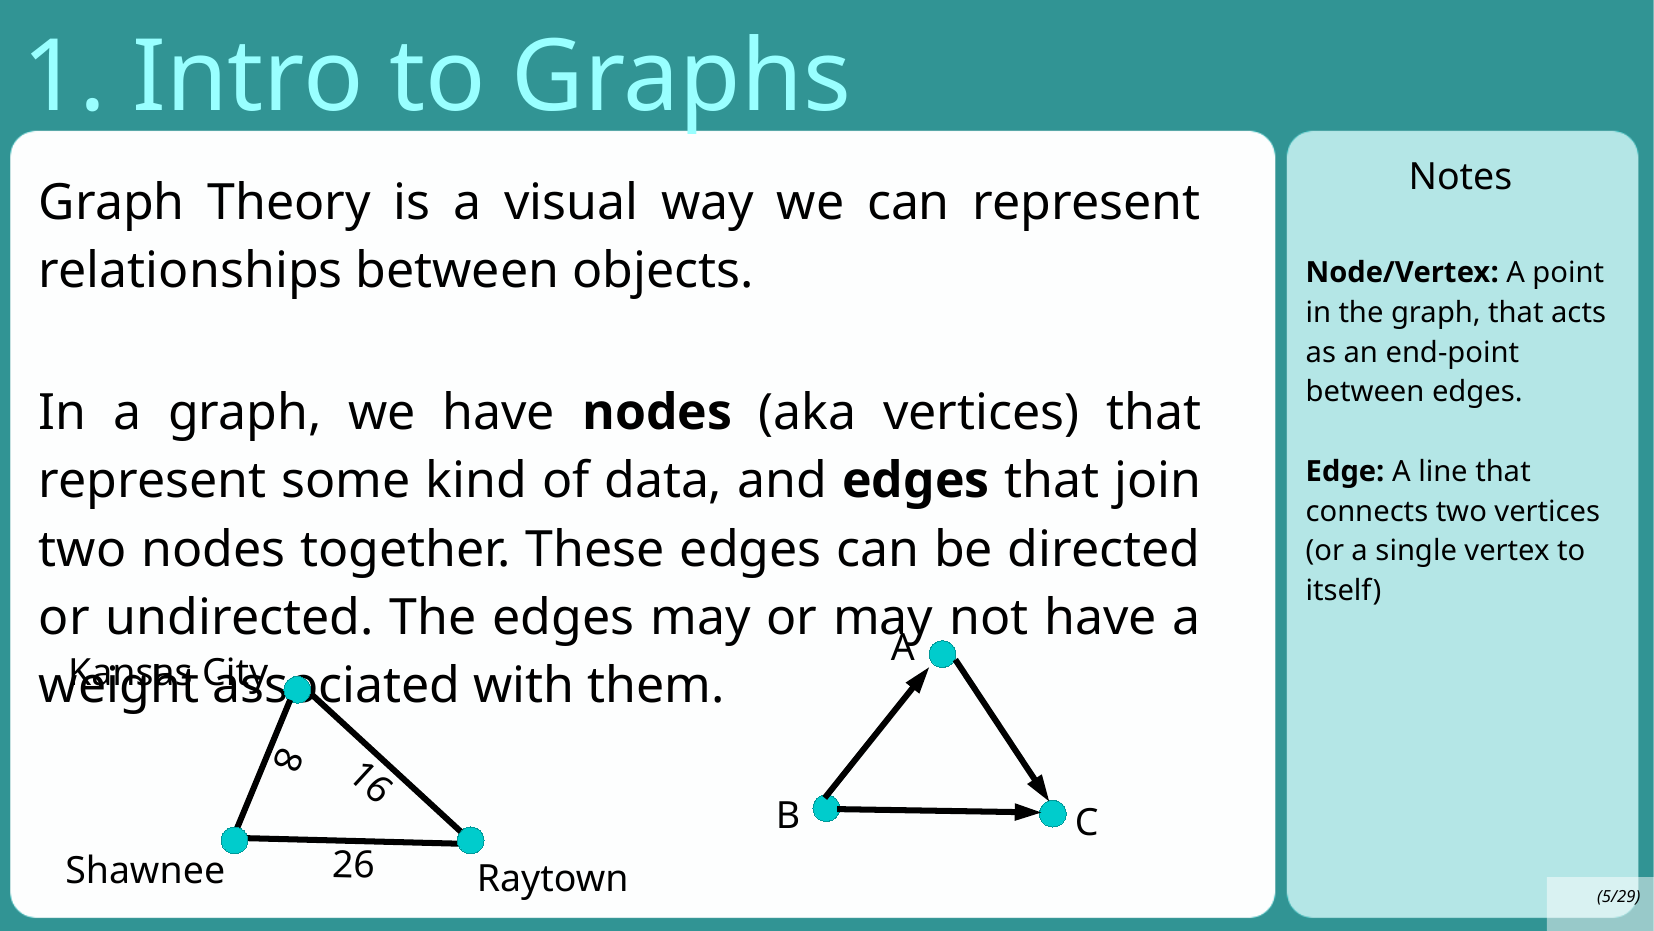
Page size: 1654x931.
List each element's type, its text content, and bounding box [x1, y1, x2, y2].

text_box B [761, 781, 829, 839]
text_box [457, 826, 485, 854]
picture [0, 0, 1654, 931]
text_box [285, 676, 311, 704]
text_box Shawnee [50, 836, 297, 894]
text_box [934, 640, 956, 668]
text_box [221, 826, 248, 854]
text_box [1039, 800, 1060, 828]
title 1. Intro to Graphs [22, 13, 1511, 130]
text_box Raytown [462, 843, 708, 901]
text_box [829, 795, 840, 822]
text_box Graph Theory is a visual way we can represent relationships between objects. In a graph, we have nodes (aka vertices) that represent some kind of data, and edges that join two nodes together. These edges can be directed or undirected. The edges may or may not have a weight associated with them. [241, 698, 458, 840]
text_box Graph Theory is a visual way we can represent relationships between objects. In a graph, we have nodes (aka vertices) that represent some kind of data, and edges that join two nodes together. These edges can be directed or undirected. The edges may or may not have a weight associated with them. [39, 165, 1247, 892]
text_box C [1060, 787, 1119, 849]
text_box Notes Node/Vertex: A point in the graph, that acts as an end-point between edges. Edge: A line that connects two vertices (or a single vertex to itself) [1290, 141, 1631, 661]
text_box A [876, 612, 934, 670]
text_box (<number>/29) [1546, 877, 1654, 931]
text_box Graph Theory is a visual way we can represent relationships between objects. In a graph, we have nodes (aka vertices) that represent some kind of data, and edges that join two nodes together. These edges can be directed or undirected. The edges may or may not have a weight associated with them. [297, 843, 462, 892]
text_box Kansas City [53, 638, 300, 696]
